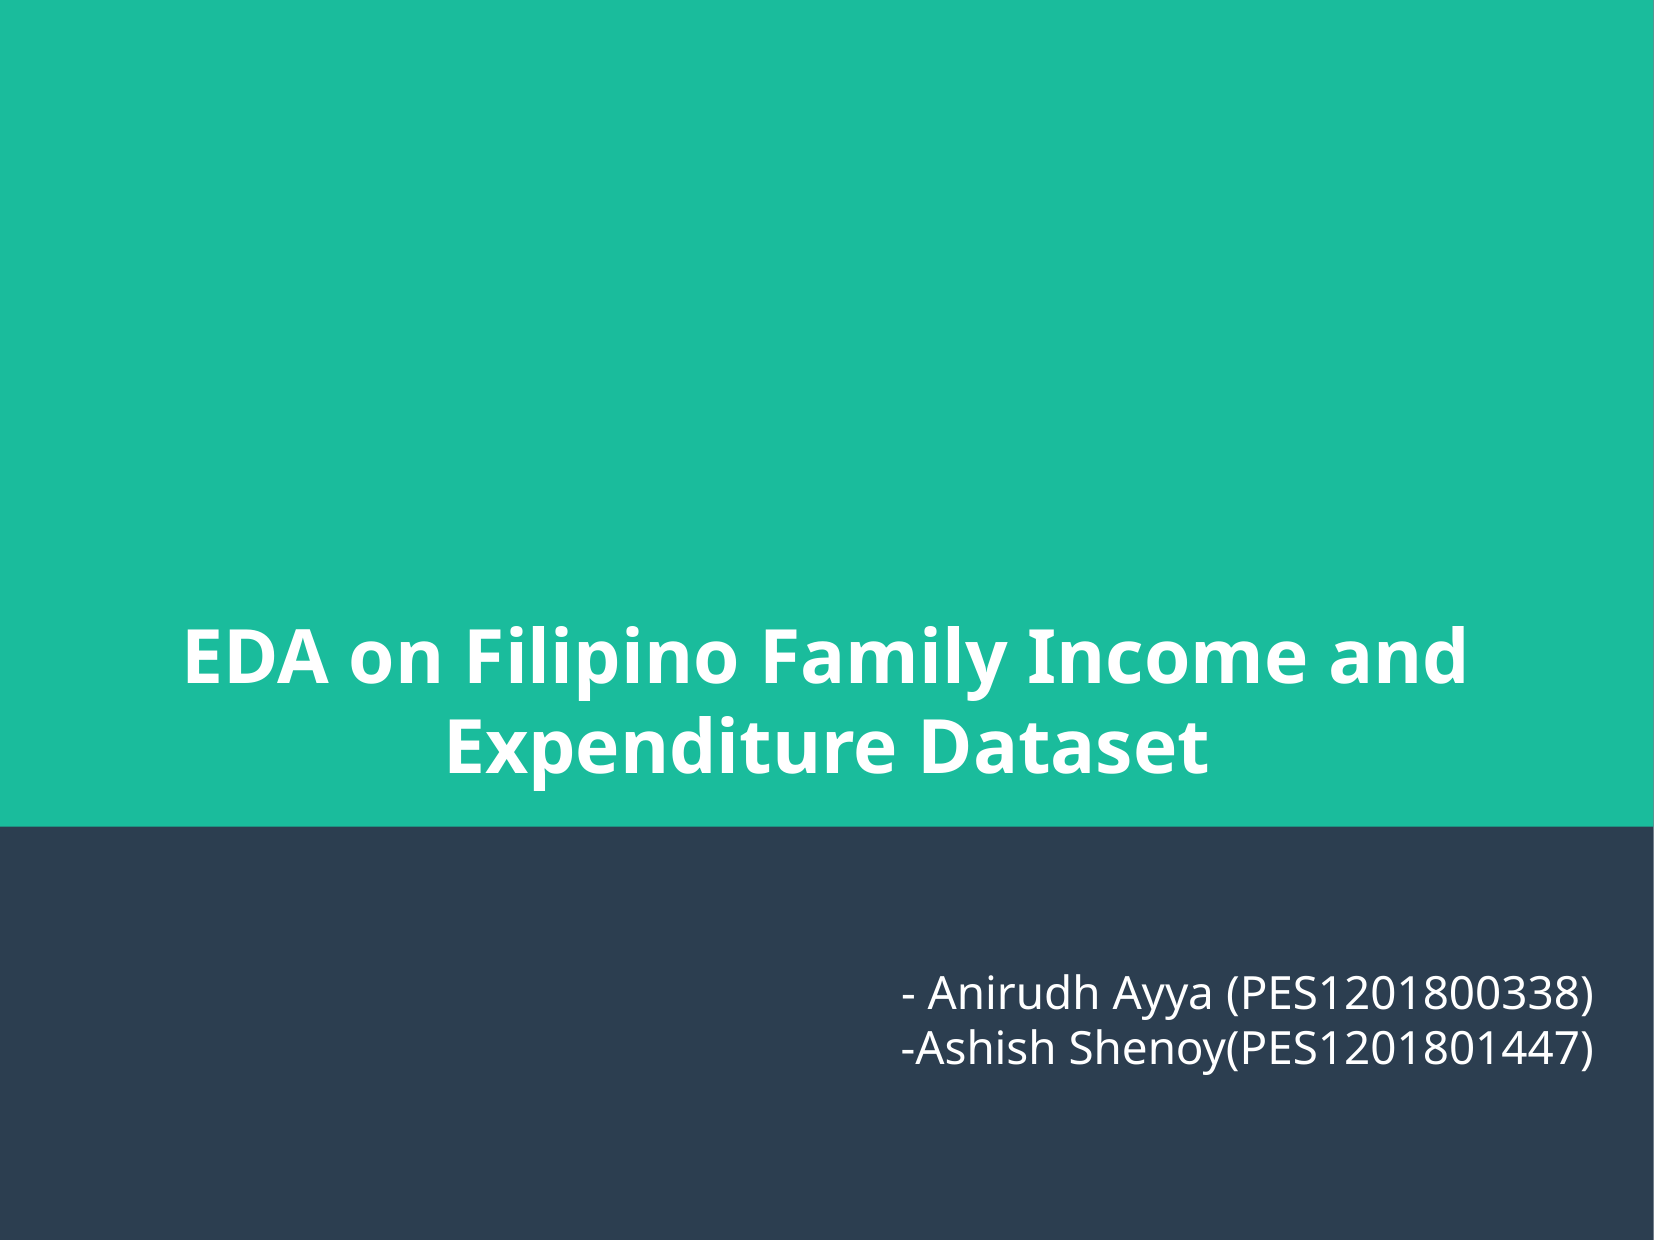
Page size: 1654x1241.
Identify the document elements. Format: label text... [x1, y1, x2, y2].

text_box - Anirudh Ayya (PES1201800338) -Ashish Shenoy(PES1201801447) [58, 856, 1595, 1181]
text_box EDA on Filipino Family Income and Expenditure Dataset [58, 567, 1595, 830]
